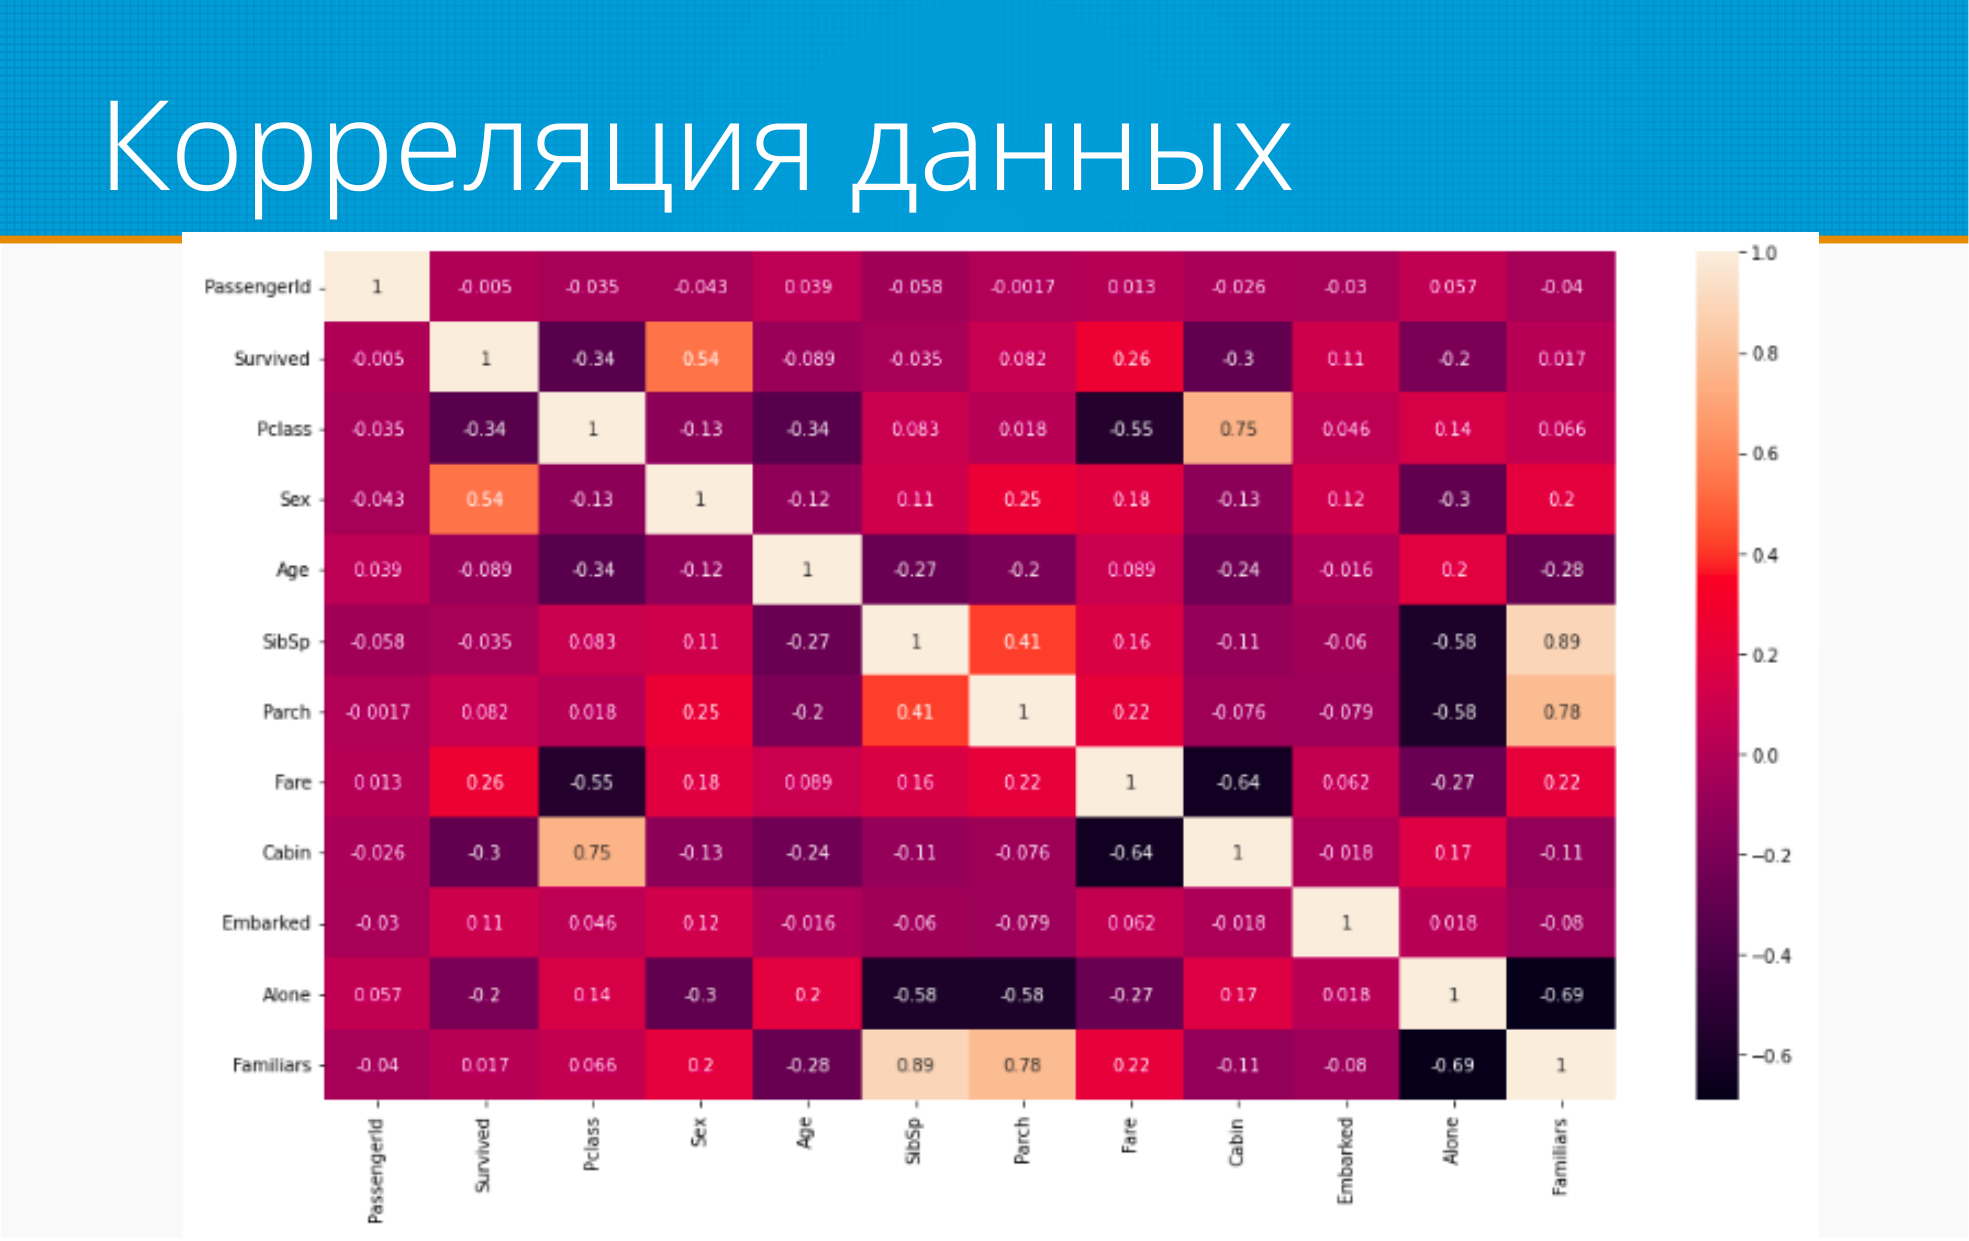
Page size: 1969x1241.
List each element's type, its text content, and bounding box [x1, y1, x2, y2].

picture [0, 233, 1969, 1241]
title Корреляция данных [98, 19, 1870, 227]
